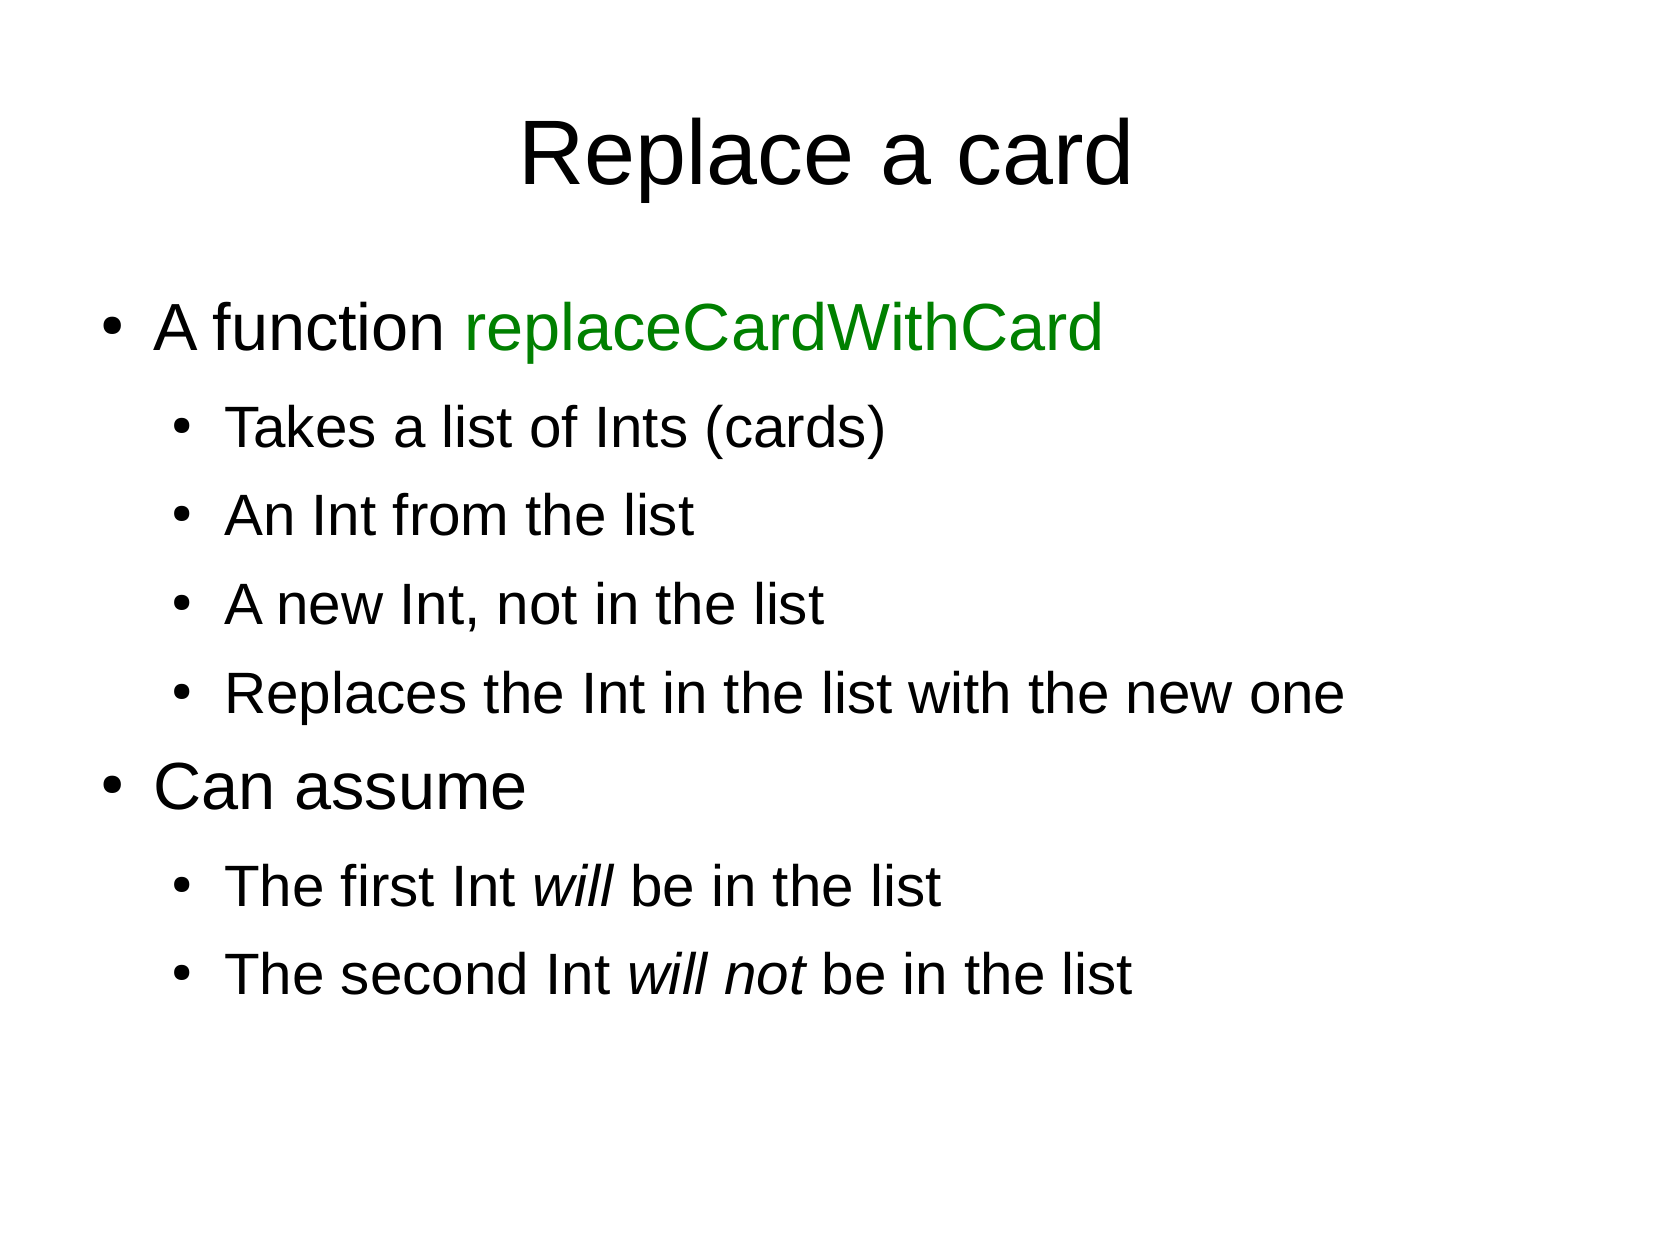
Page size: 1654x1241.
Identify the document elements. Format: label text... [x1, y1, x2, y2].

title Replace a card [82, 56, 1571, 250]
list A function replaceCardWithCard Takes a list of Ints (cards) An Int from the list A new Int, not in the list Replaces the Int in the list with the new one Can assume The first Int will be in the list The second Int will not be in the list [82, 290, 1571, 1094]
